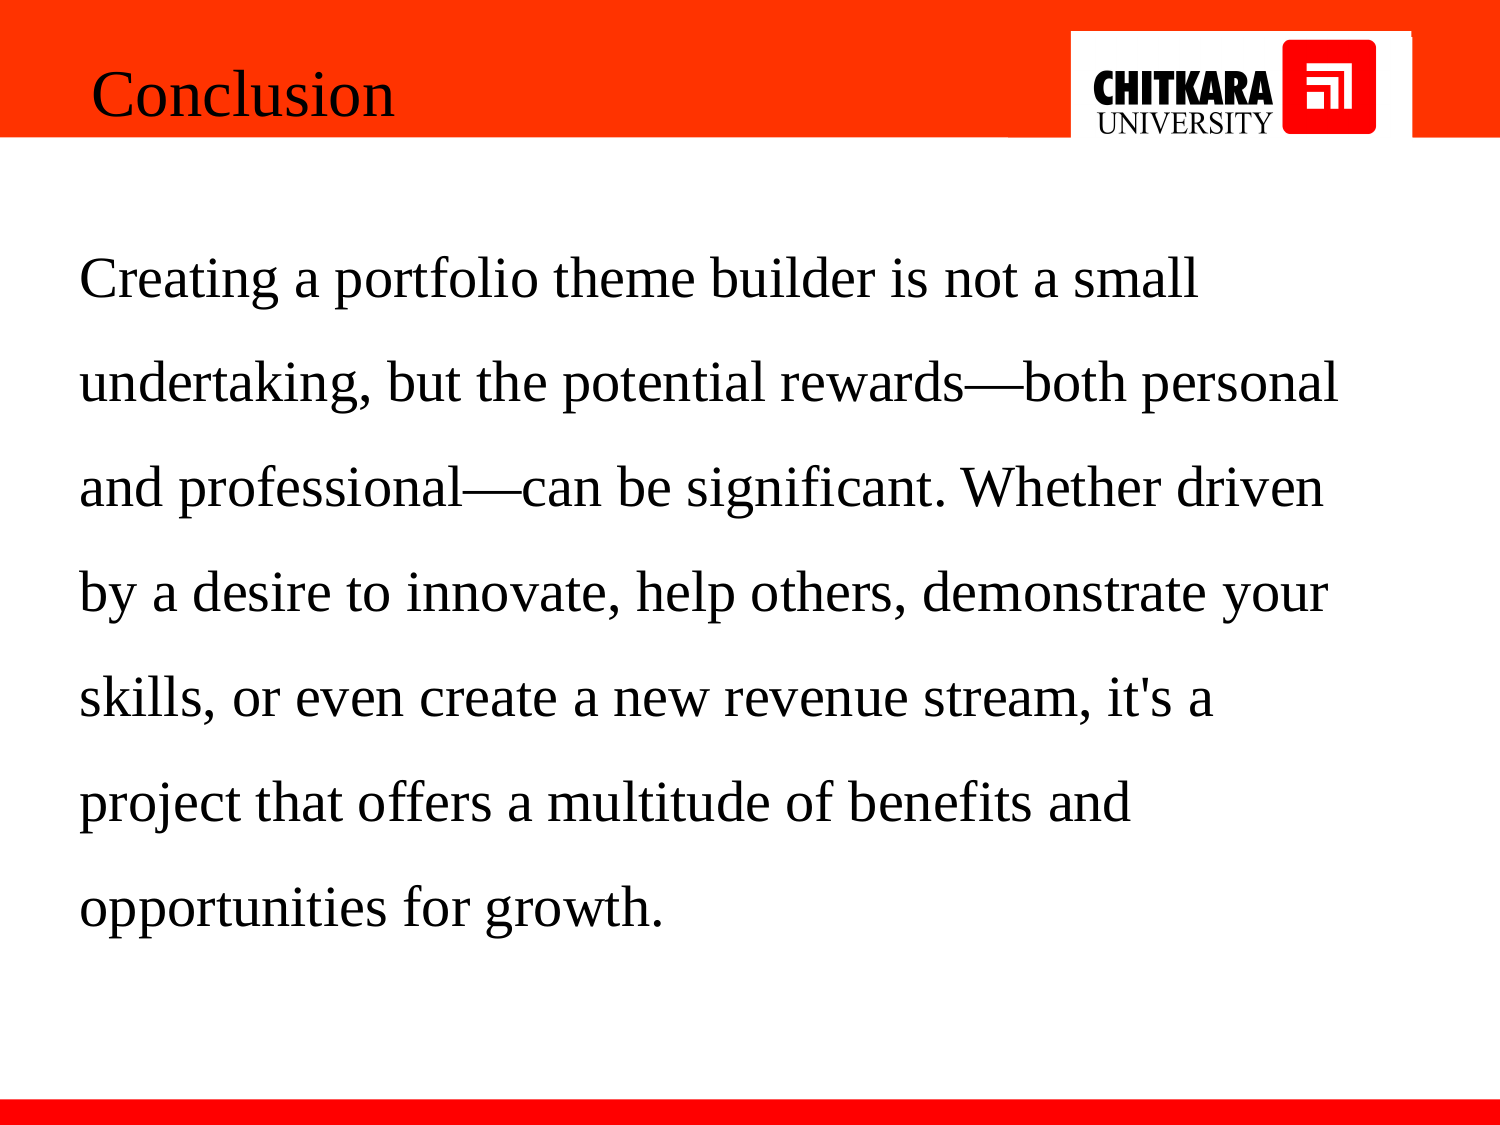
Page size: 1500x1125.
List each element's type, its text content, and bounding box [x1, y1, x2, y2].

picture [1074, 37, 1391, 138]
text_box Conclusion [76, 42, 963, 138]
text_box Creating a portfolio theme builder is not a small undertaking, but the potential rewards—both personal and professional—can be significant. Whether driven by a desire to innovate, help others, demonstrate your skills, or even create a new revenue stream, it's a project that offers a multitude of benefits and opportunities for growth. [64, 196, 1400, 946]
